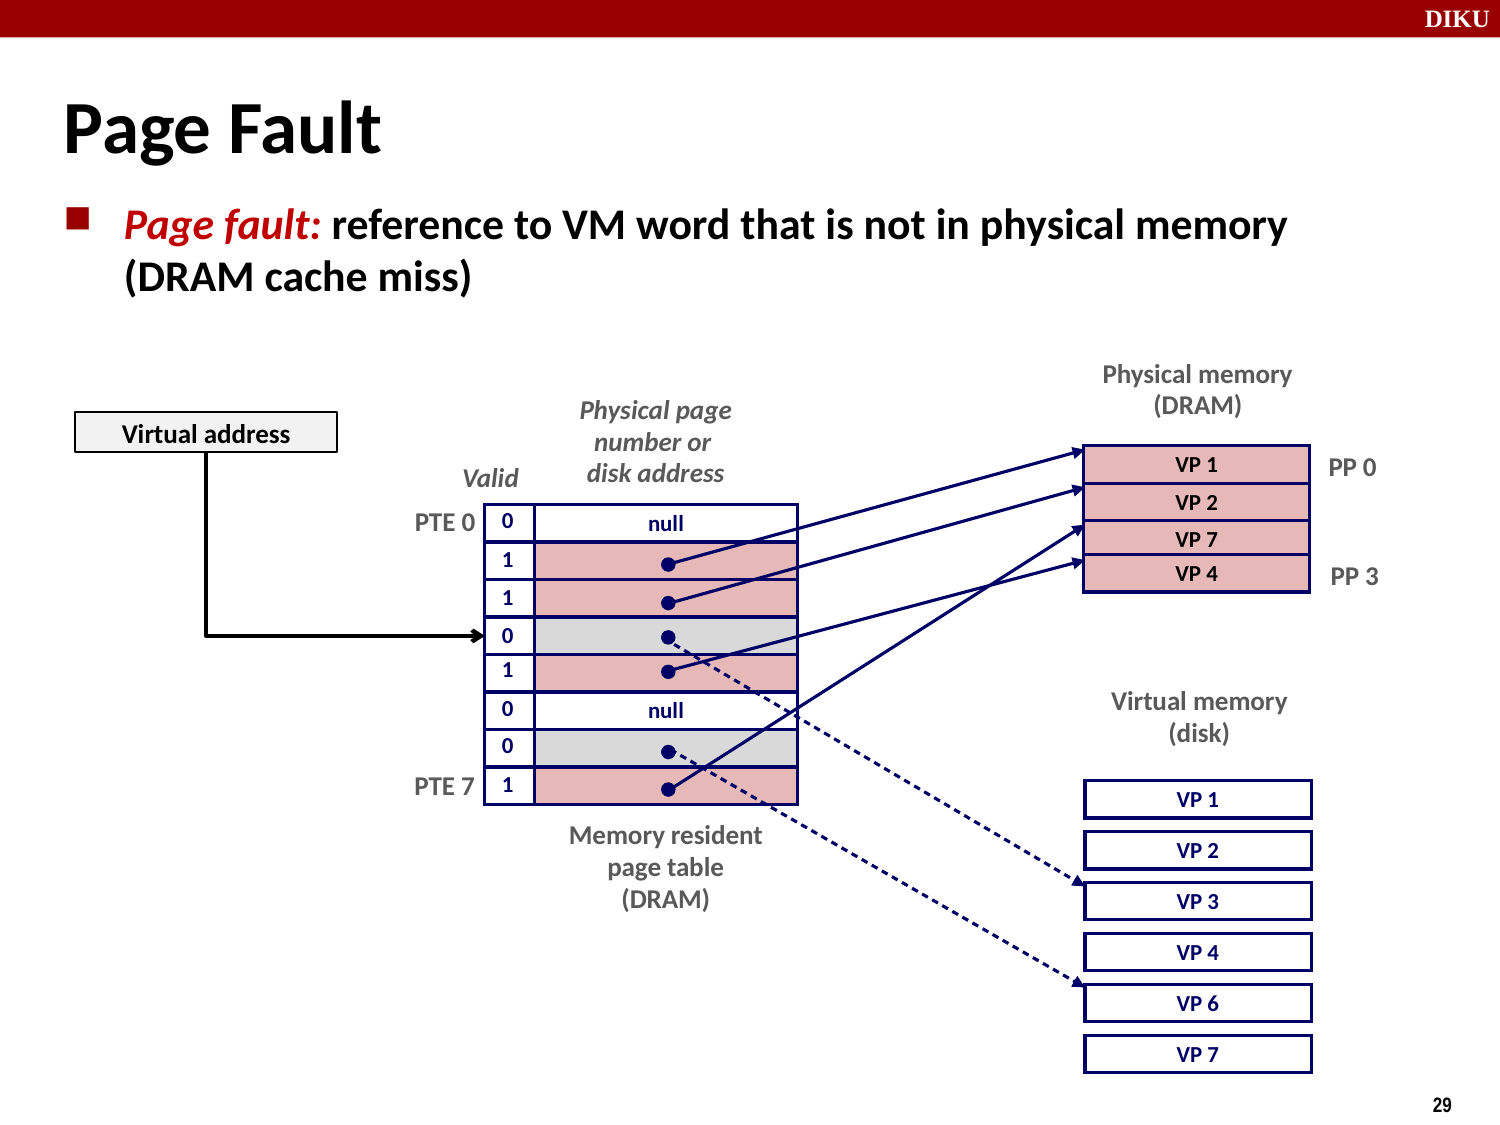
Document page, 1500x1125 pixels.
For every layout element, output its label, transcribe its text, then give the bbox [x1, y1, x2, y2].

text_box Physical memory (DRAM) [1065, 350, 1330, 445]
text_box Page fault: reference to VM word that is not in physical memory (DRAM cache miss) [52, 188, 1416, 313]
text_box VP 4 [1084, 933, 1312, 971]
text_box 0 [487, 687, 532, 724]
text_box Physical page number or disk address [547, 374, 765, 509]
text_box VP 1 [1083, 445, 1310, 484]
text_box VP 7 [1084, 1035, 1312, 1073]
text_box Page Fault [48, 59, 1408, 188]
text_box 1 [487, 576, 532, 627]
text_box VP 7 [1083, 521, 1310, 554]
text_box [536, 542, 798, 693]
text_box VP 2 [1083, 484, 1310, 521]
text_box 1 [490, 775, 532, 814]
text_box PP 3 [1310, 548, 1400, 604]
text_box null [536, 693, 798, 730]
text_box 0 [487, 627, 532, 648]
text_box PTE 7 [385, 758, 490, 814]
text_box null [759, 531, 798, 542]
text_box 0 [491, 499, 532, 537]
text_box VP 1 [1084, 780, 1312, 819]
text_box VP 6 [1084, 984, 1312, 1022]
text_box Virtual address [74, 412, 338, 453]
text_box null [536, 504, 798, 542]
text_box 0 [487, 724, 532, 775]
text_box Virtual memory (disk) [1075, 677, 1323, 772]
text_box VP 3 [1084, 882, 1312, 920]
text_box VP 2 [1084, 831, 1312, 869]
text_box null [768, 713, 798, 730]
text_box [536, 730, 798, 805]
text_box Memory resident page table (DRAM) [531, 811, 801, 945]
text_box Valid [447, 454, 560, 510]
text_box VP 4 [1083, 554, 1310, 593]
text_box 1 [487, 648, 532, 687]
text_box PP 0 [1307, 439, 1398, 495]
text_box PTE 0 [385, 493, 491, 549]
text_box 1 [487, 537, 532, 576]
